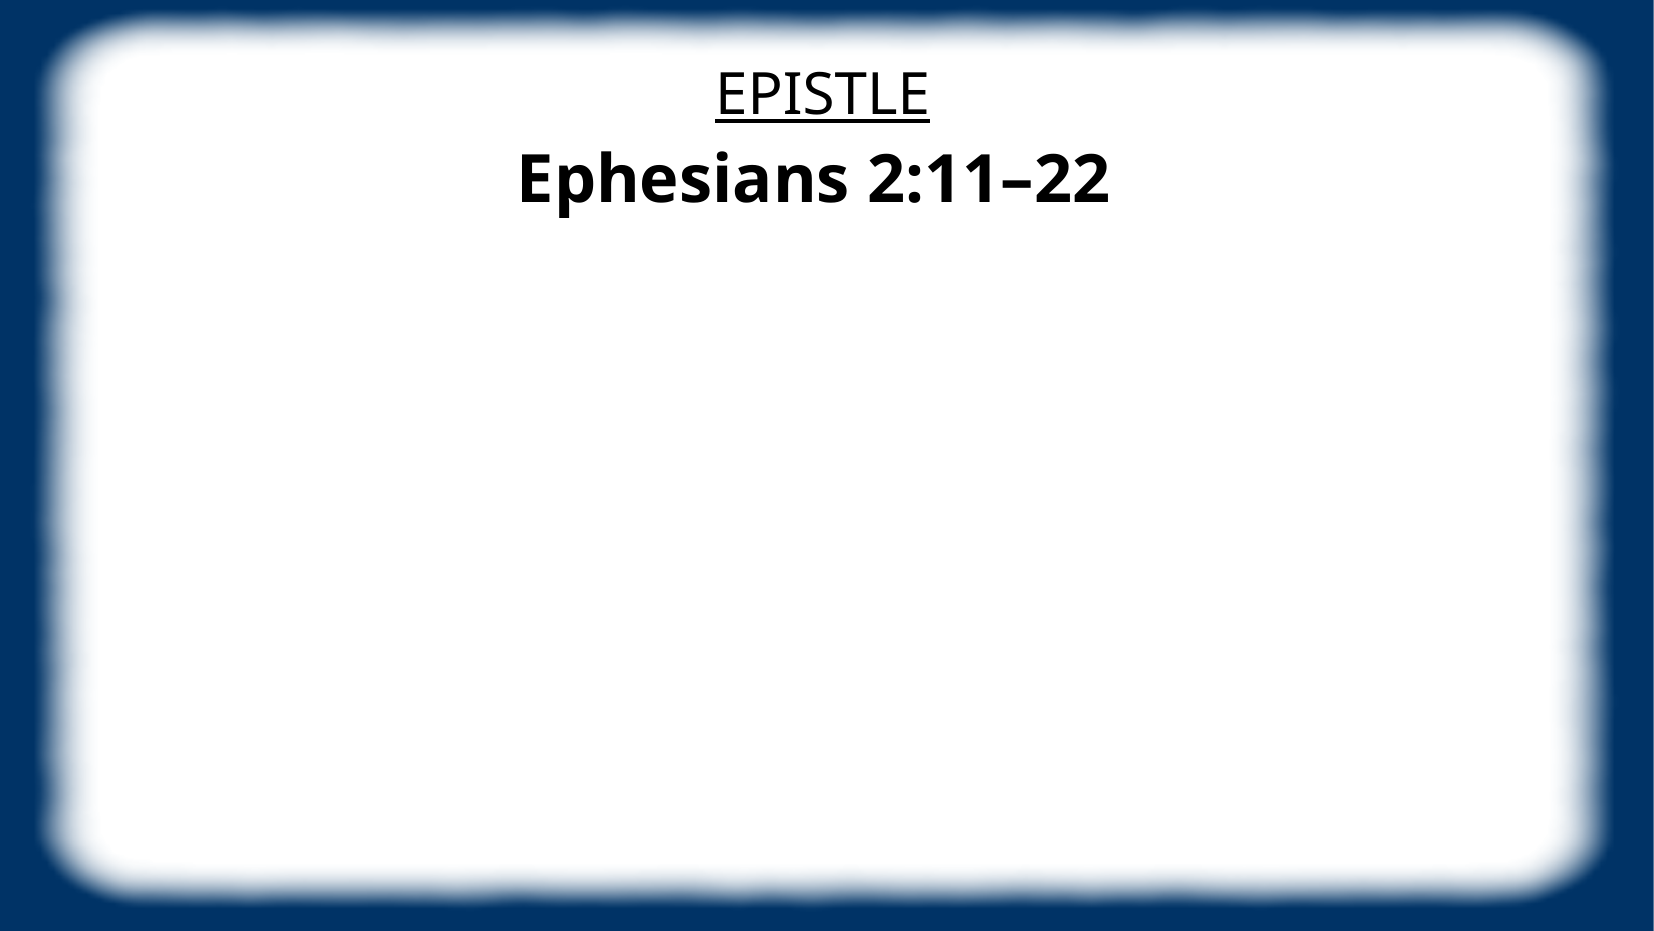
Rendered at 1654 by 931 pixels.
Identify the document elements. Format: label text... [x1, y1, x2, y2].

picture [0, 0, 1654, 931]
text_box EPISTLE Ephesians 2:11–22 [110, 45, 1536, 226]
